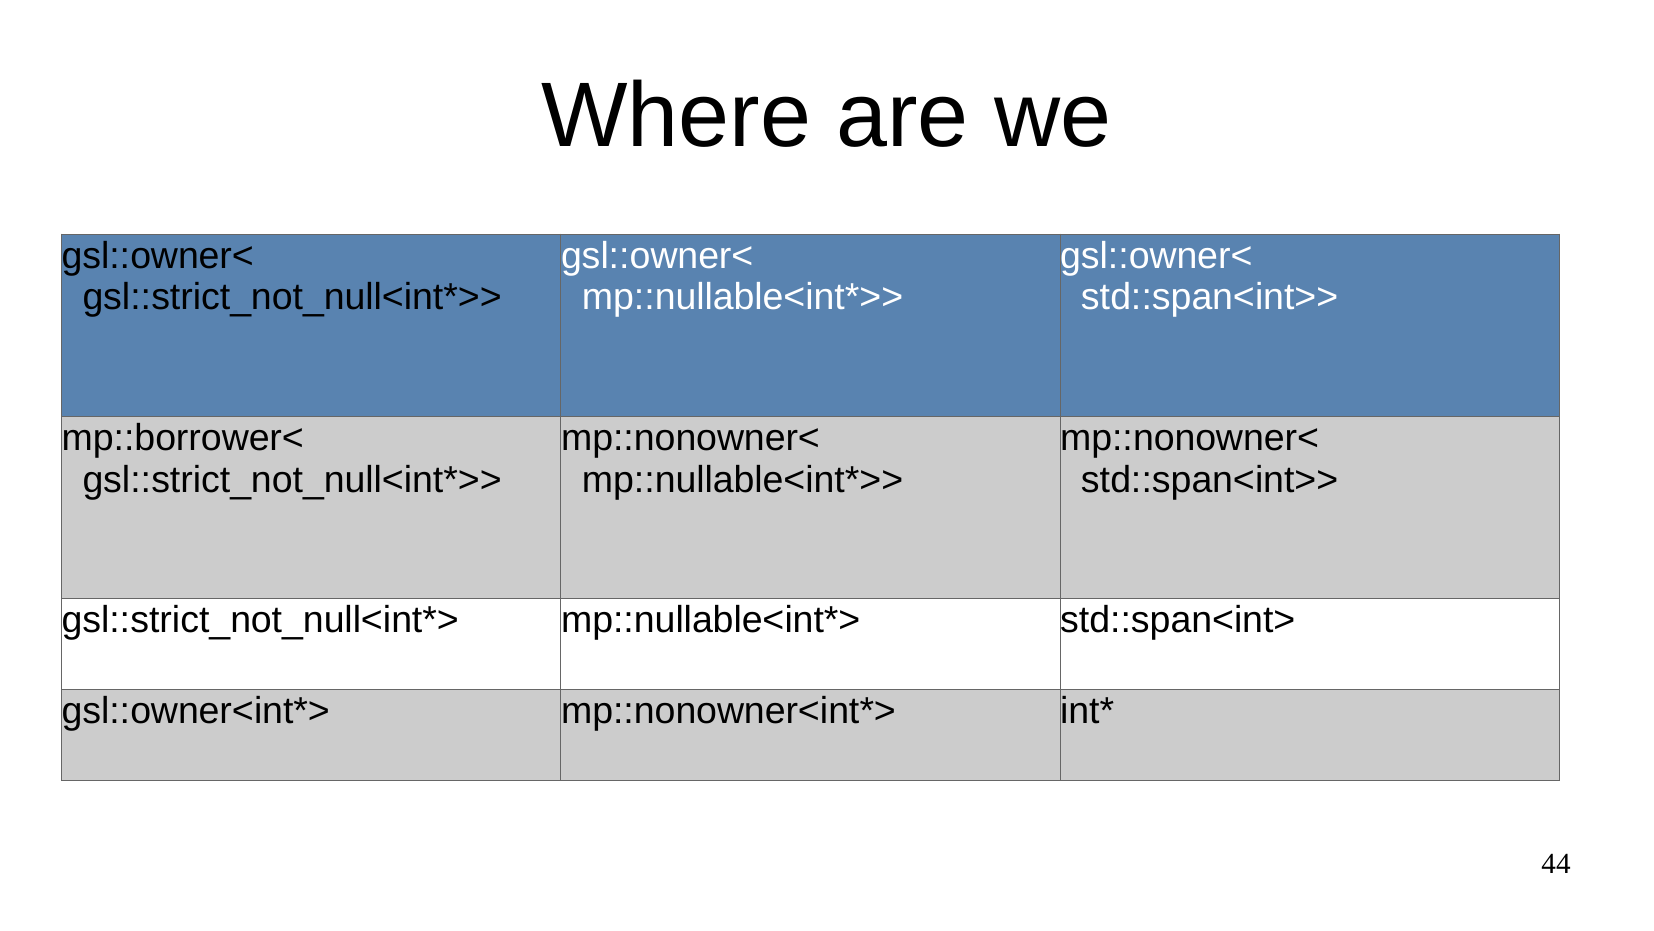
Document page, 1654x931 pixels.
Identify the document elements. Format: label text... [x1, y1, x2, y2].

title Where are we [82, 37, 1571, 193]
table_cell gsl::strict_not_null<int*> [62, 599, 560, 689]
table_header gsl::owner< std::span<int>> [1061, 235, 1559, 416]
table_cell mp::borrower< gsl::strict_not_null<int*>> [62, 417, 560, 598]
table_cell gsl::owner<int*> [62, 690, 560, 780]
table_cell mp::nonowner< std::span<int>> [1061, 417, 1559, 598]
table_header gsl::owner< gsl::strict_not_null<int*>> [62, 235, 560, 416]
table_cell int* [1061, 690, 1559, 780]
table_cell mp::nullable<int*> [561, 599, 1060, 689]
table_cell mp::nonowner< mp::nullable<int*>> [561, 417, 1060, 598]
table_cell std::span<int> [1061, 599, 1559, 689]
table_header gsl::owner< mp::nullable<int*>> [561, 235, 1060, 416]
table_cell mp::nonowner<int*> [561, 690, 1060, 780]
